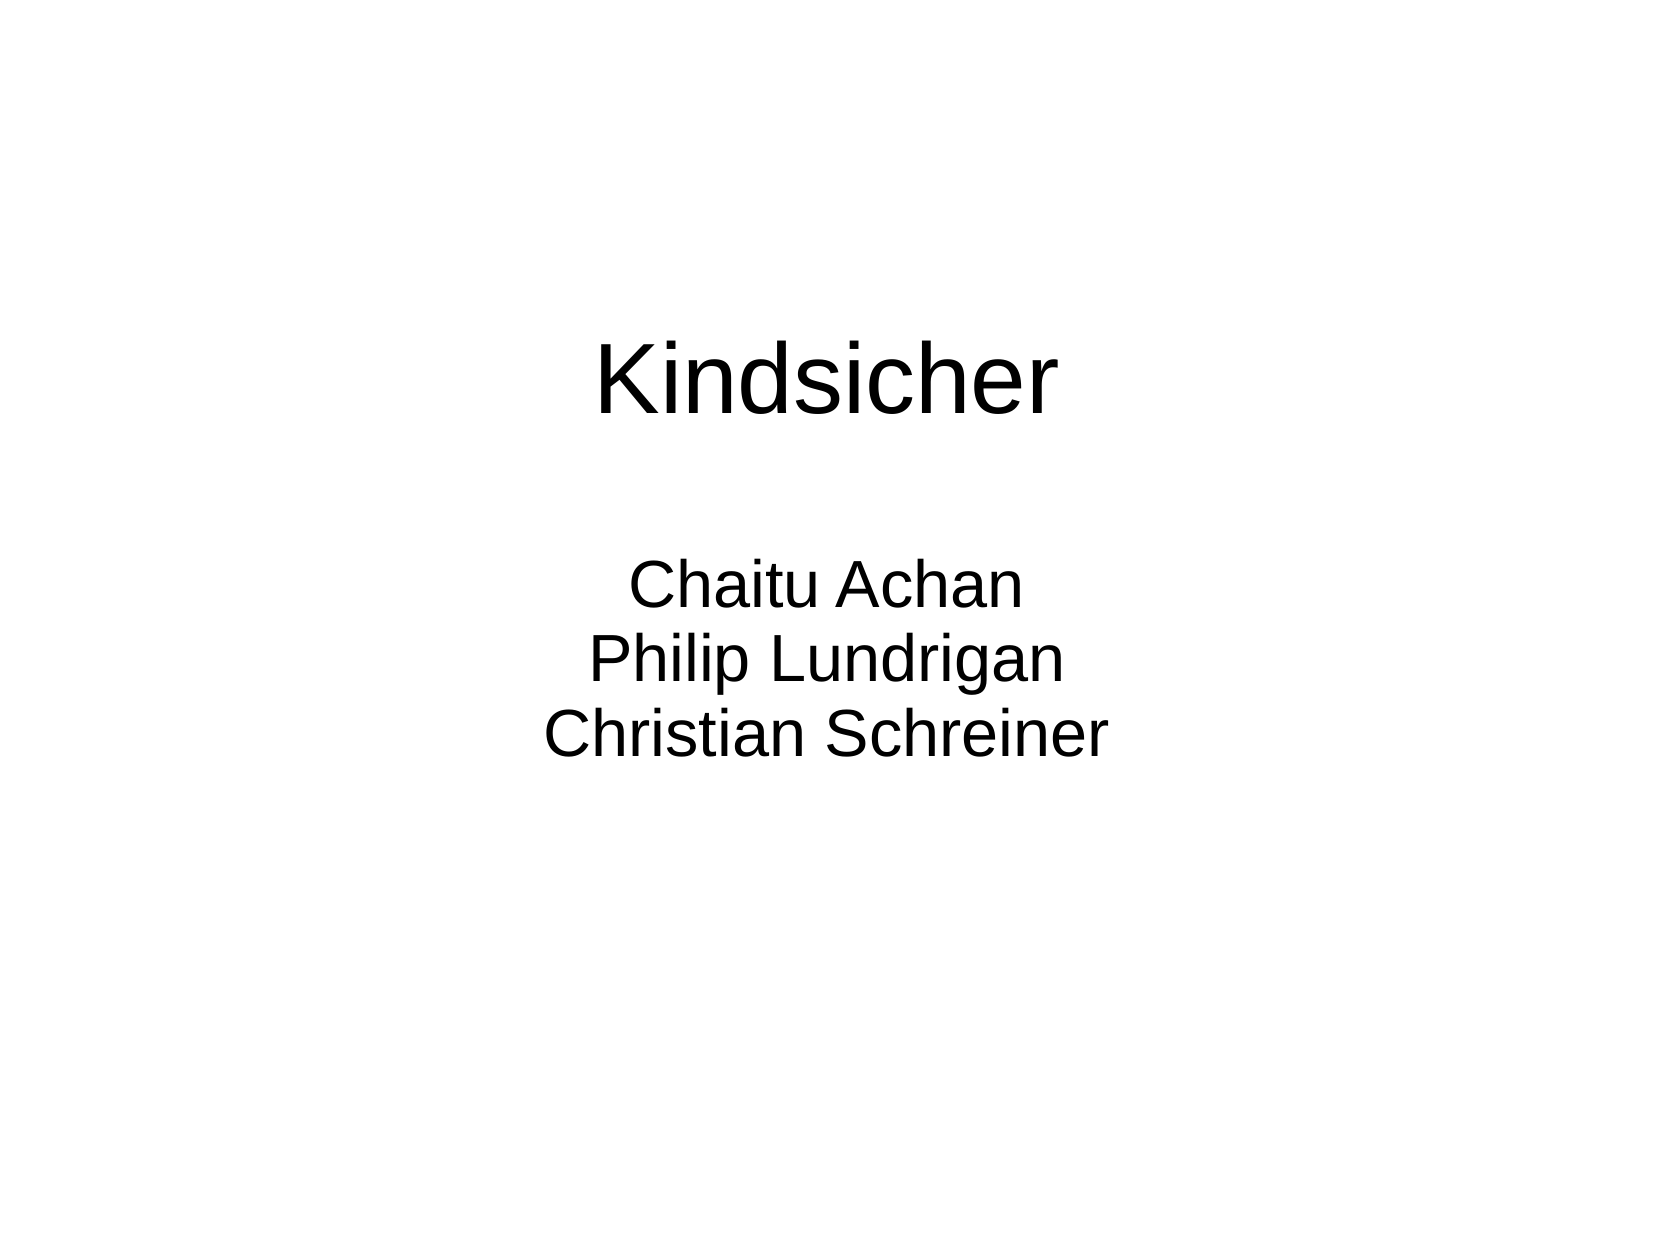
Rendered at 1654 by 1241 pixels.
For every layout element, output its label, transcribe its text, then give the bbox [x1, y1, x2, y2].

subtitle Kindsicher Chaitu Achan Philip Lundrigan Christian Schreiner [82, 67, 1571, 1028]
